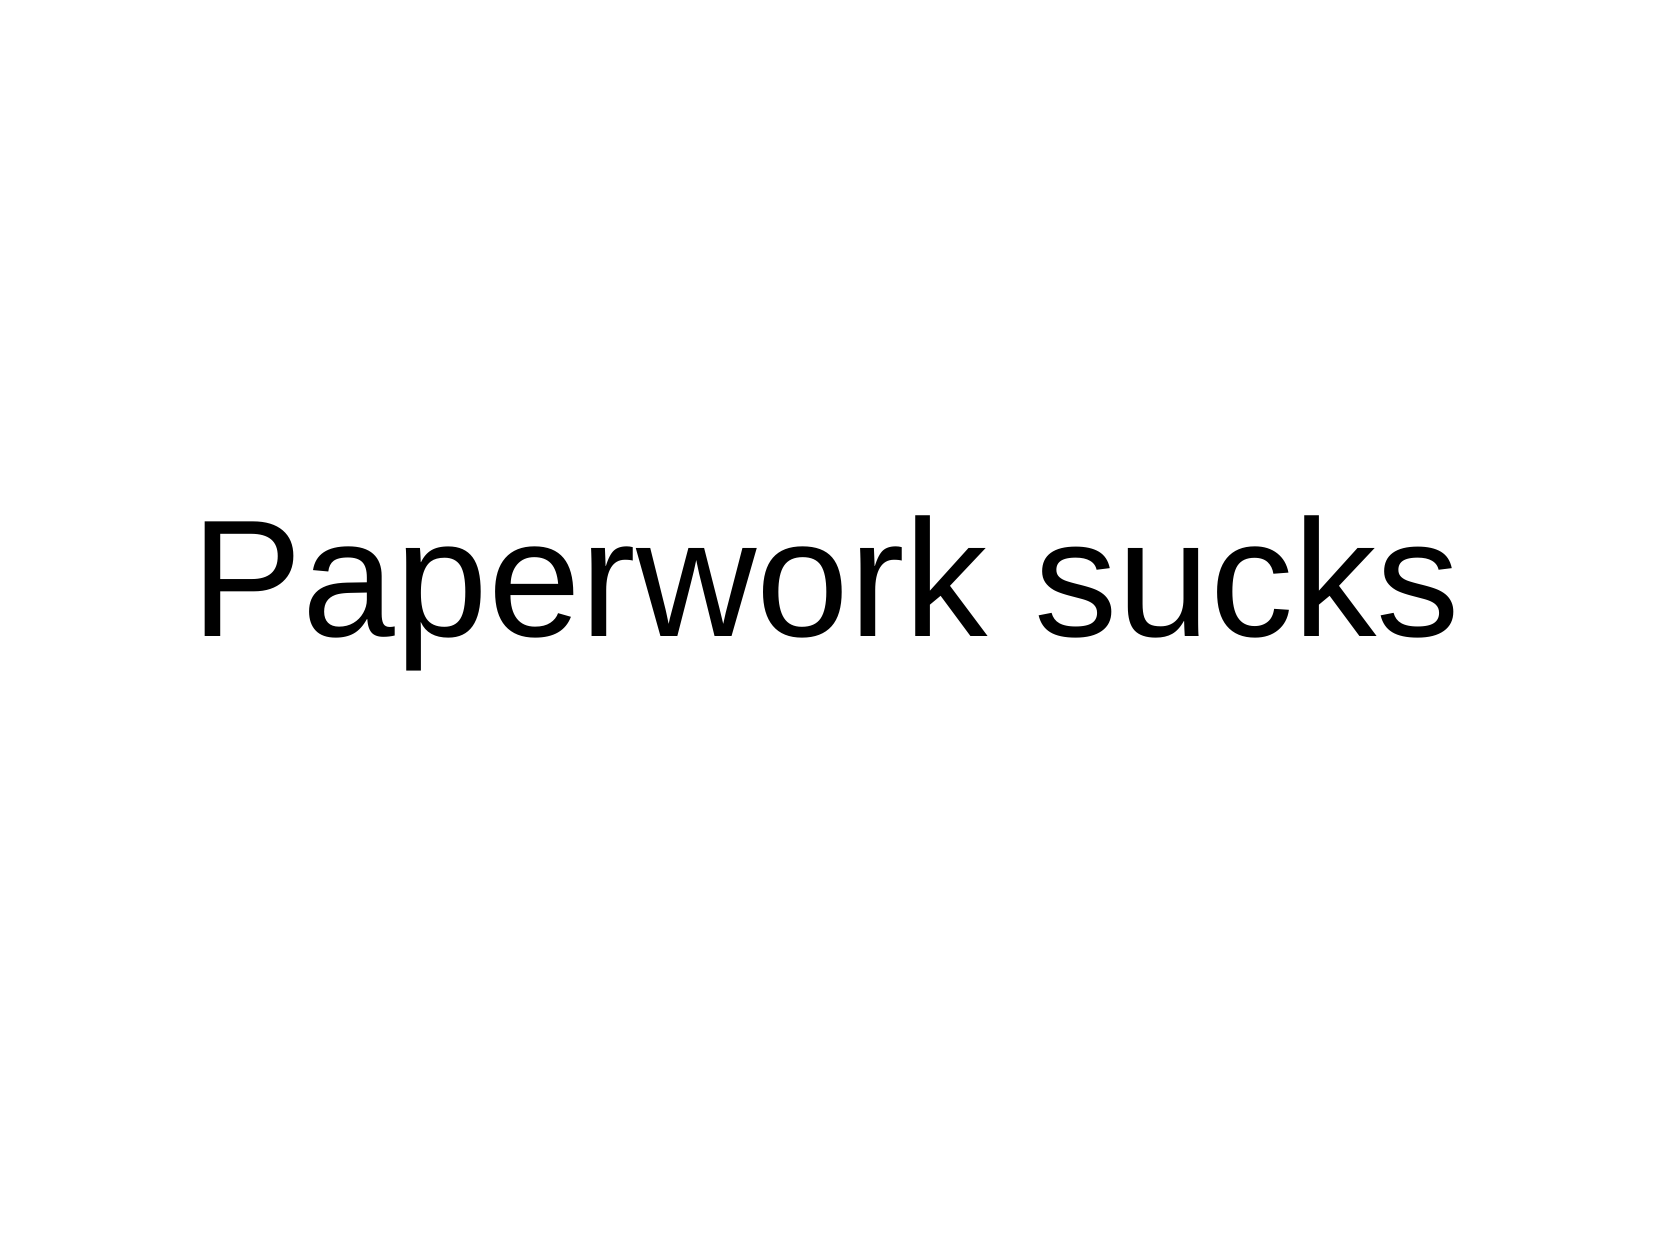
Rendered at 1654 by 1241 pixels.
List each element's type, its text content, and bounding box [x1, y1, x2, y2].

subtitle Paperwork sucks [82, 49, 1571, 1109]
